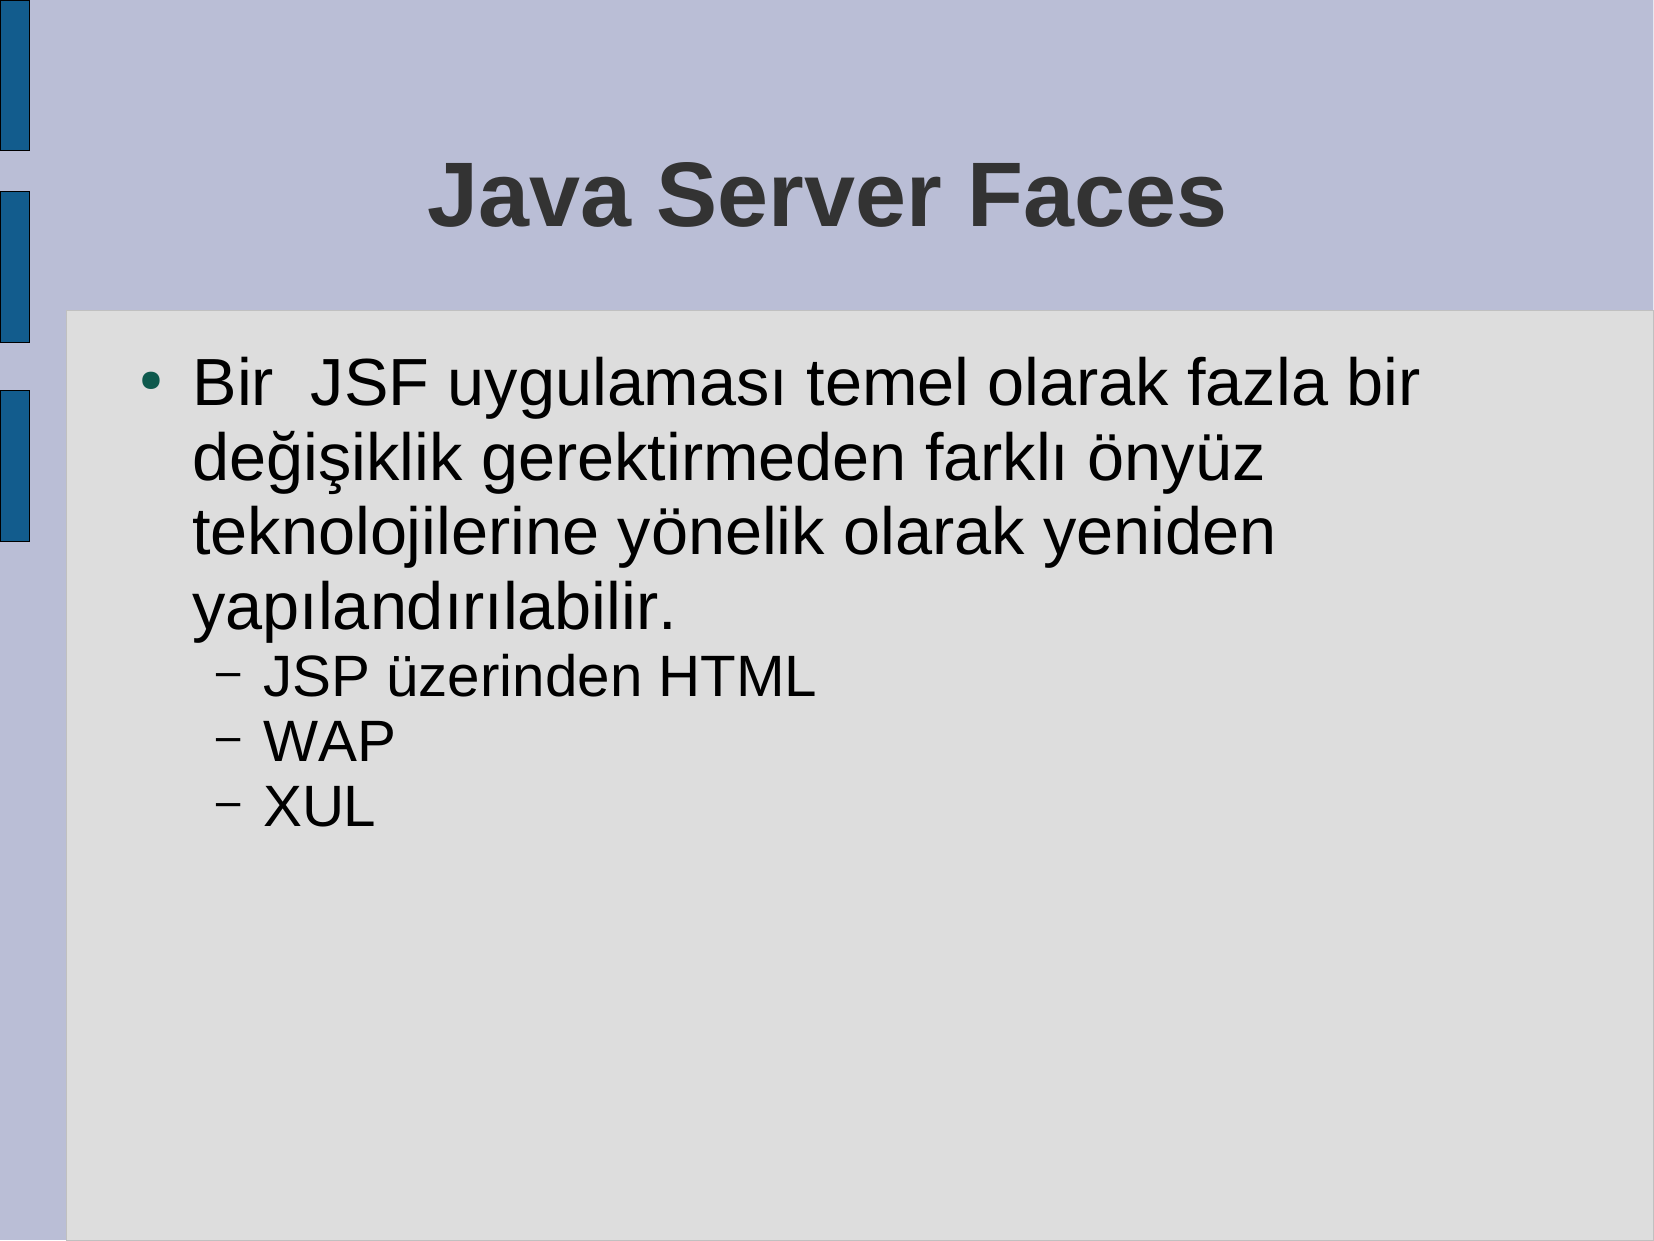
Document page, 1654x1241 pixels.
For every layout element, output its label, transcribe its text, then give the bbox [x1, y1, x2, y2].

list Bir JSF uygulaması temel olarak fazla bir değişiklik gerektirmeden farklı önyüz teknolojilerine yönelik olarak yeniden yapılandırılabilir. JSP üzerinden HTML WAP XUL [121, 344, 1534, 1127]
title Java Server Faces [121, 91, 1534, 299]
